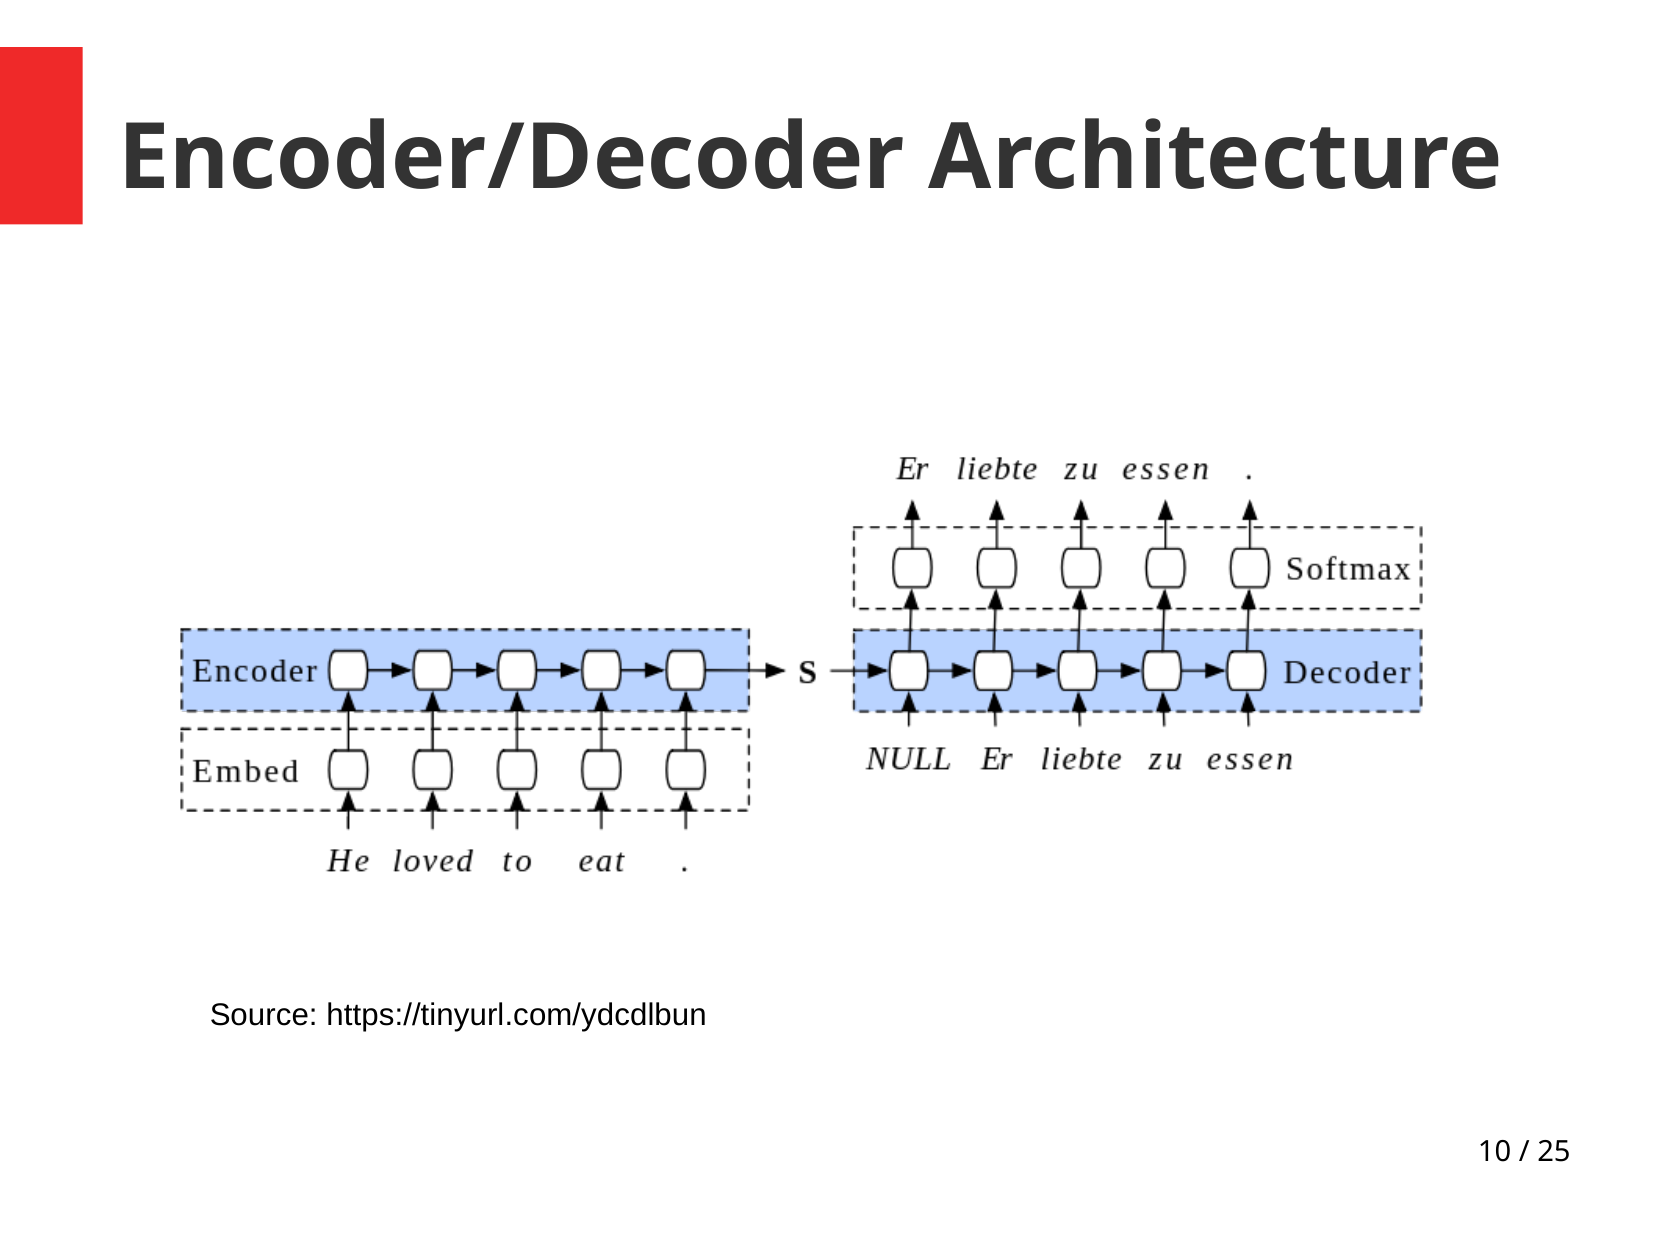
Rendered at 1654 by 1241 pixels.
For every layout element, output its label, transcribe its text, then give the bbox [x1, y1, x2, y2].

picture [176, 434, 1426, 892]
text_box Source: https://tinyurl.com/ydcdlbun [195, 990, 931, 1051]
title Encoder/Decoder Architecture [118, 45, 1571, 260]
